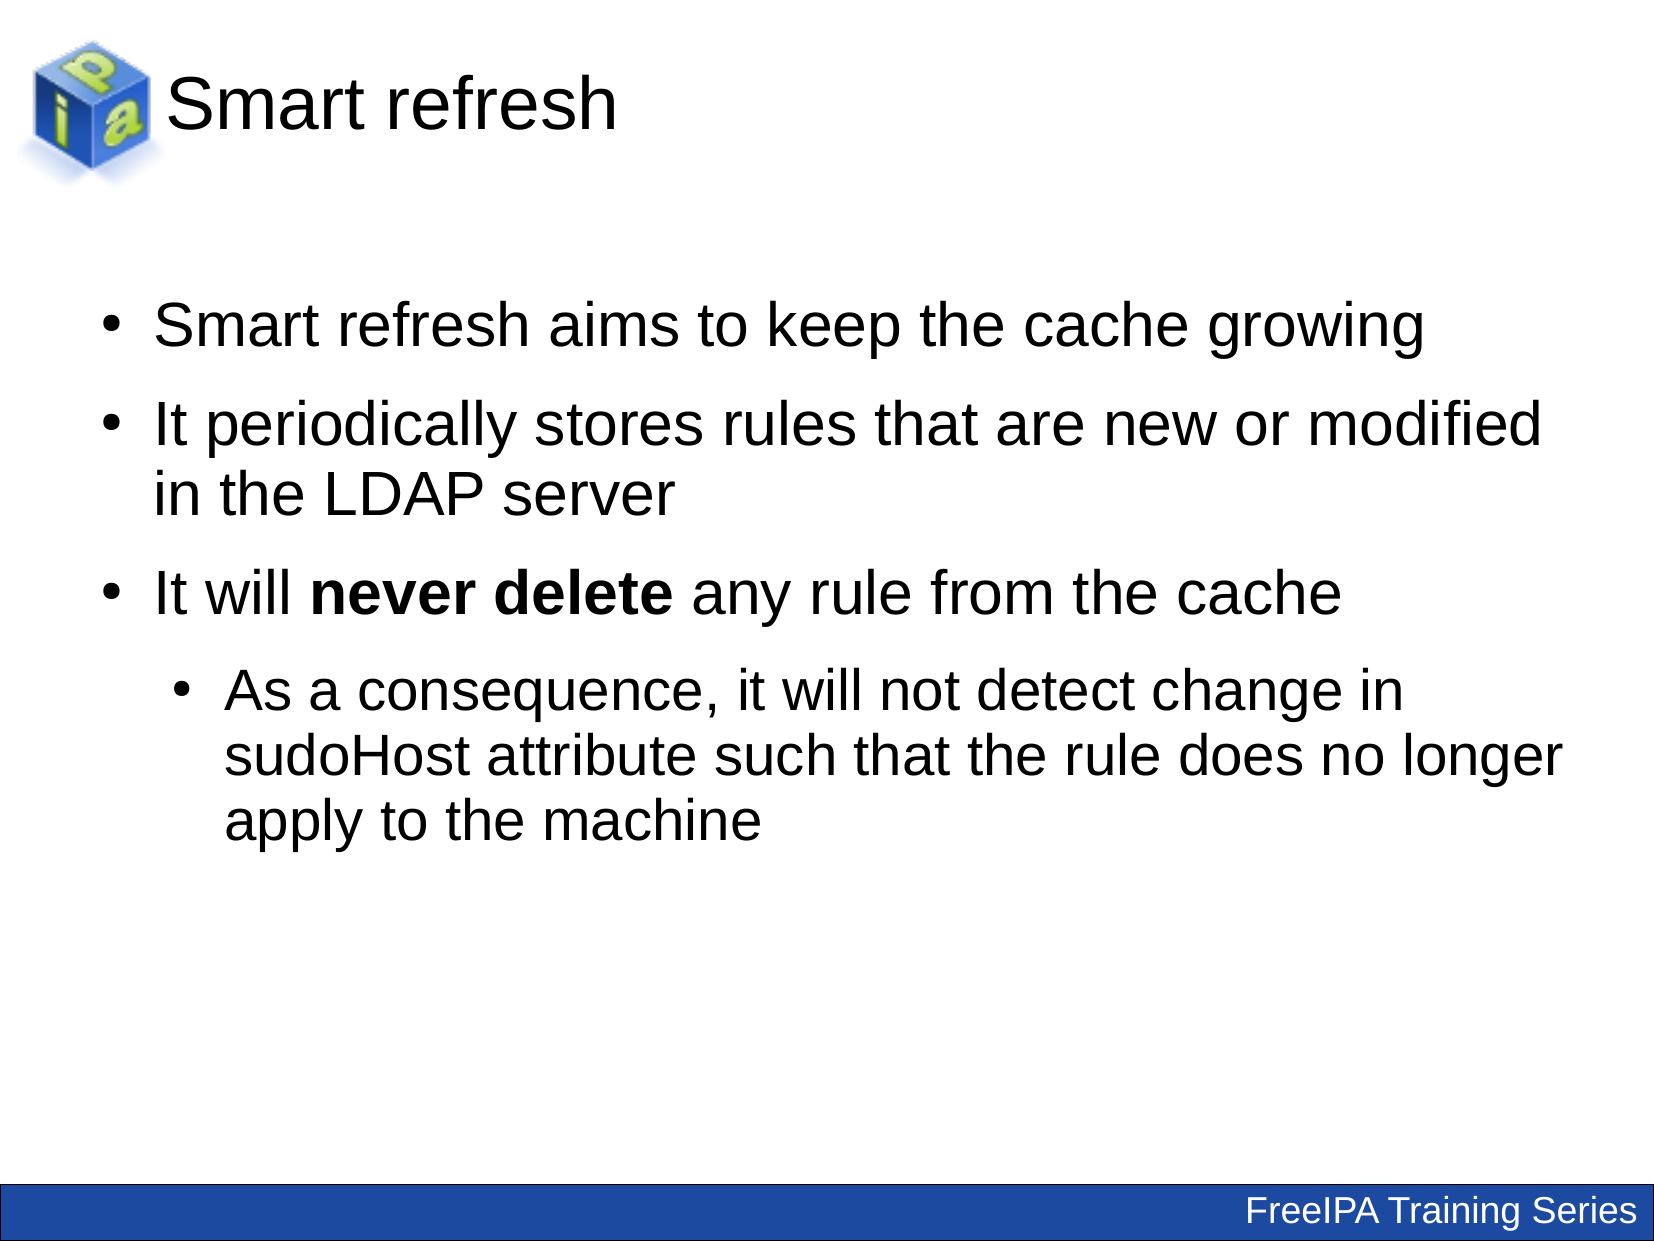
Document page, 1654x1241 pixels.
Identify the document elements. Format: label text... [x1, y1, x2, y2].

title Smart refresh [165, 0, 1654, 208]
picture [17, 34, 165, 193]
list Smart refresh aims to keep the cache growing It periodically stores rules that are new or modified in the LDAP server It will never delete any rule from the cache As a consequence, it will not detect change in sudoHost attribute such that the rule does no longer apply to the machine [82, 290, 1571, 1109]
